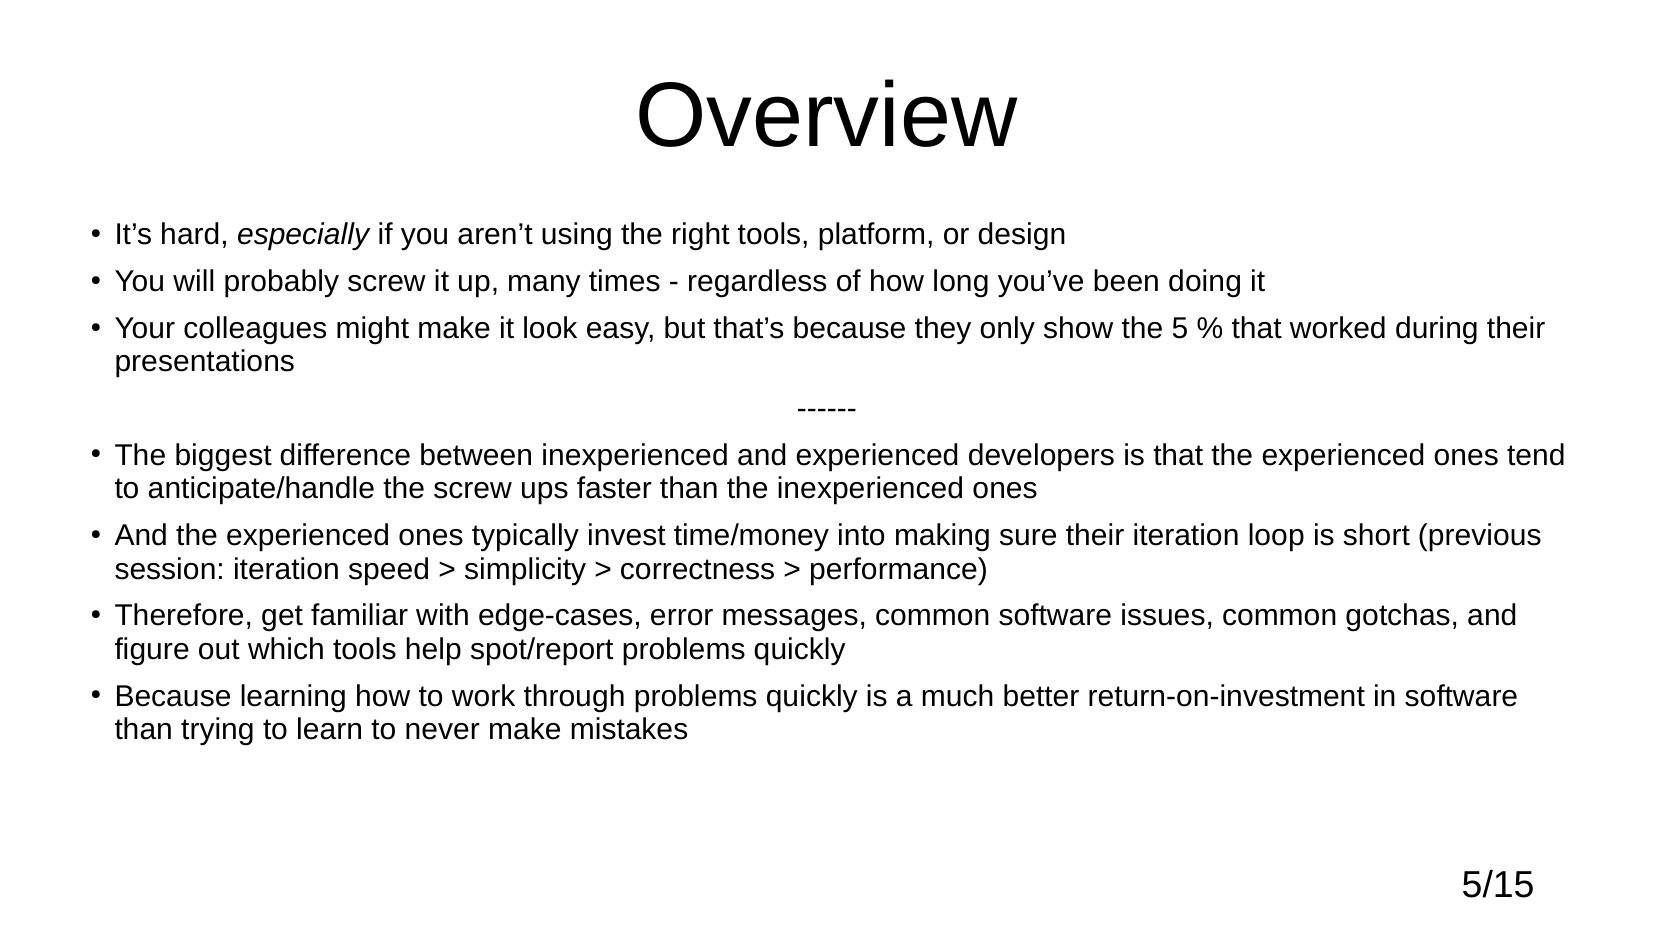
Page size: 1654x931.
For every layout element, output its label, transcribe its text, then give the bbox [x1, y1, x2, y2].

text_box <number>/15 [1446, 856, 1625, 931]
title Overview [82, 37, 1571, 193]
list It’s hard, especially if you aren’t using the right tools, platform, or design You will probably screw it up, many times - regardless of how long you’ve been doing it Your colleagues might make it look easy, but that’s because they only show the 5 % that worked during their presentations ------ The biggest difference between inexperienced and experienced developers is that the experienced ones tend to anticipate/handle the screw ups faster than the inexperienced ones And the experienced ones typically invest time/money into making sure their iteration loop is short (previous session: iteration speed > simplicity > correctness > performance) Therefore, get familiar with edge-cases, error messages, common software issues, common gotchas, and figure out which tools help spot/report problems quickly Because learning how to work through problems quickly is a much better return-on-investment in software than trying to learn to never make mistakes [82, 217, 1571, 758]
